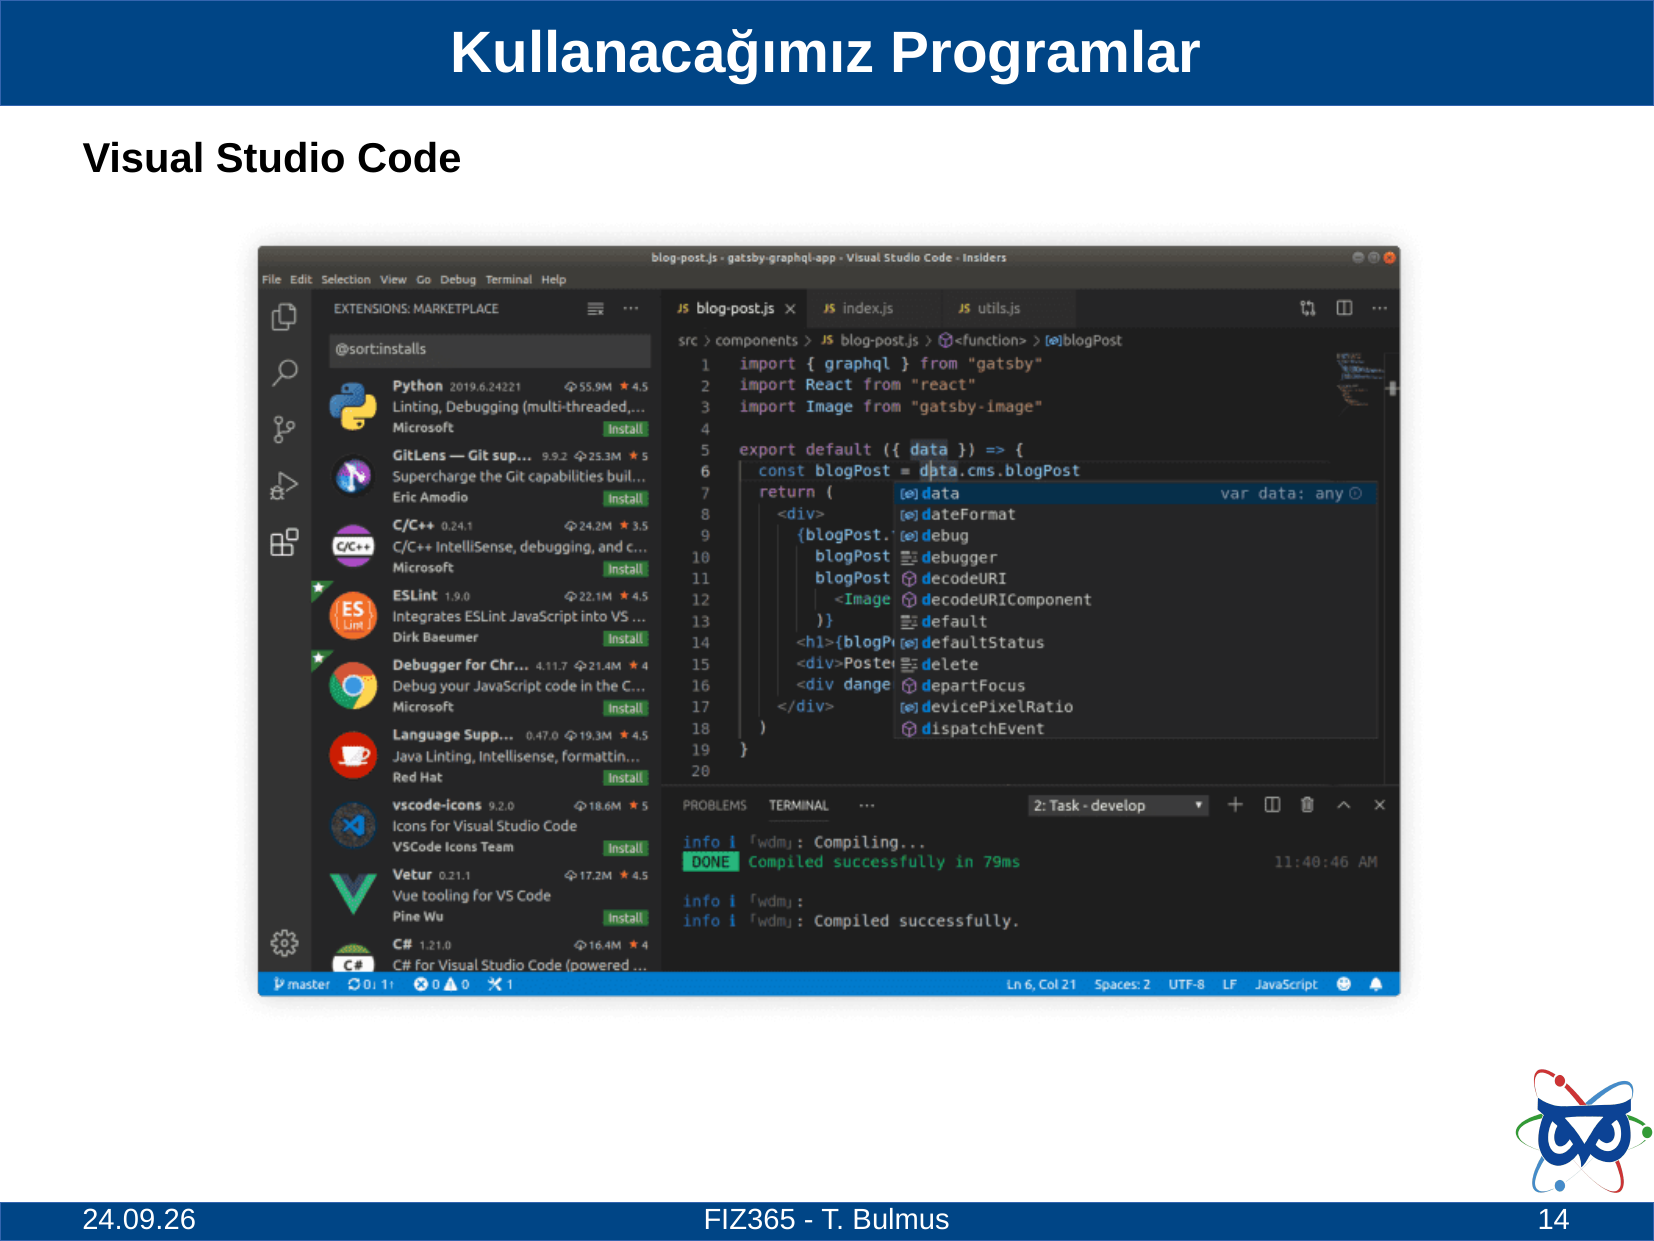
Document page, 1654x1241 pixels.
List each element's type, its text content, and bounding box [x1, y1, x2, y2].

list Visual Studio Code [82, 134, 1571, 855]
picture [1514, 1061, 1653, 1201]
picture [227, 215, 1434, 1030]
title Kullanacağımız Programlar [0, 0, 1653, 106]
